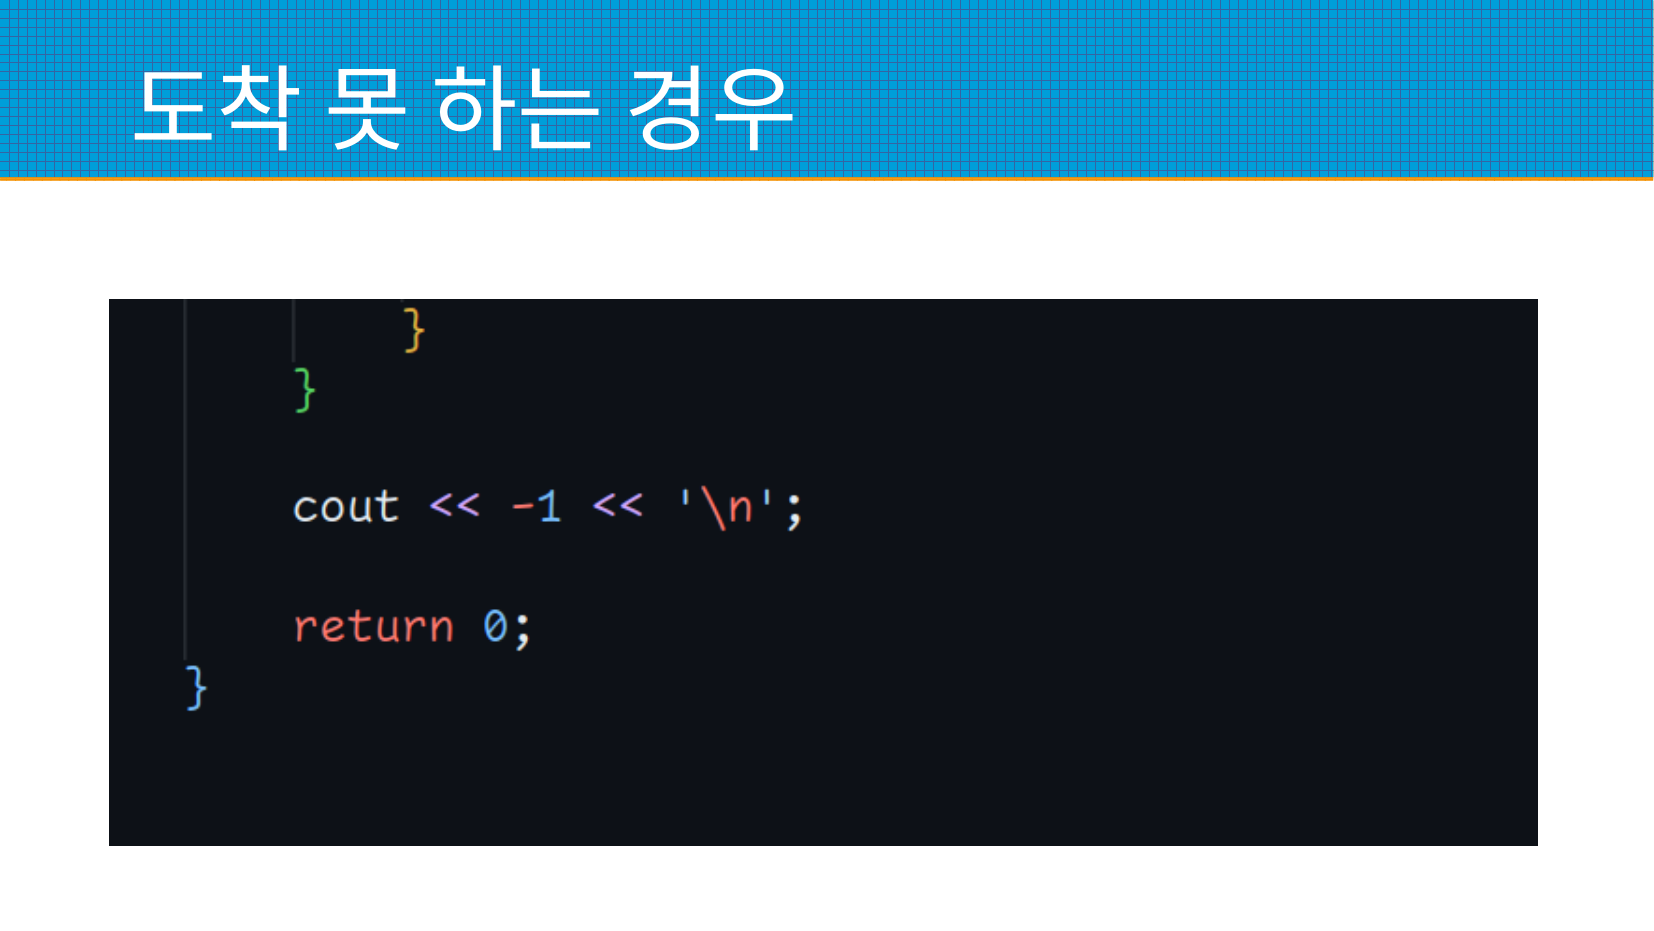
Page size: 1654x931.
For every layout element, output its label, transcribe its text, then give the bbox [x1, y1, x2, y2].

picture [109, 299, 1538, 846]
title 도착 못 하는 경우 [82, 14, 1571, 171]
